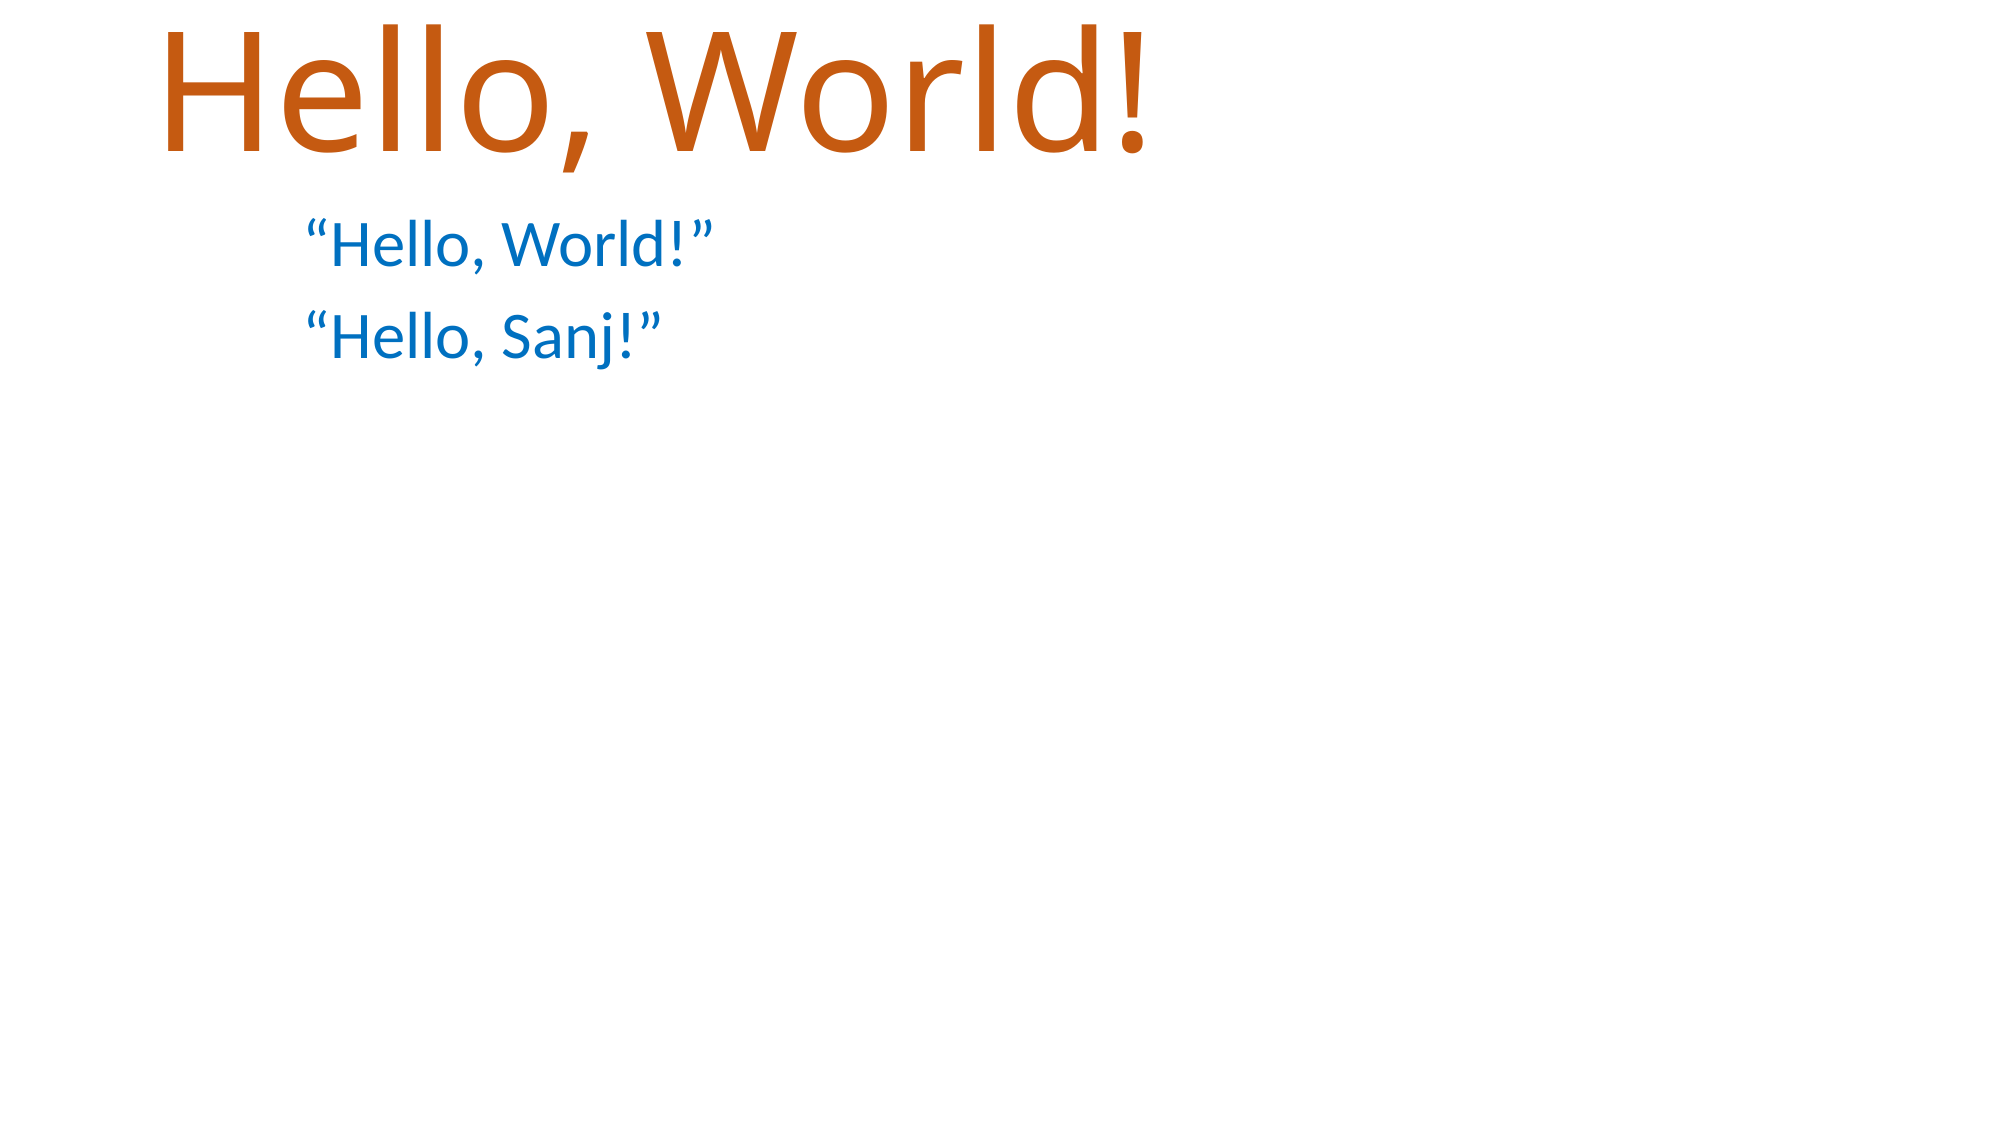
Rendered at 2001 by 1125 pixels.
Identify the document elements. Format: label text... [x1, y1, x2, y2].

list Hello, World! print(“Hello, World!”) print(“Hello, Sanj!”) [137, 0, 1863, 1014]
